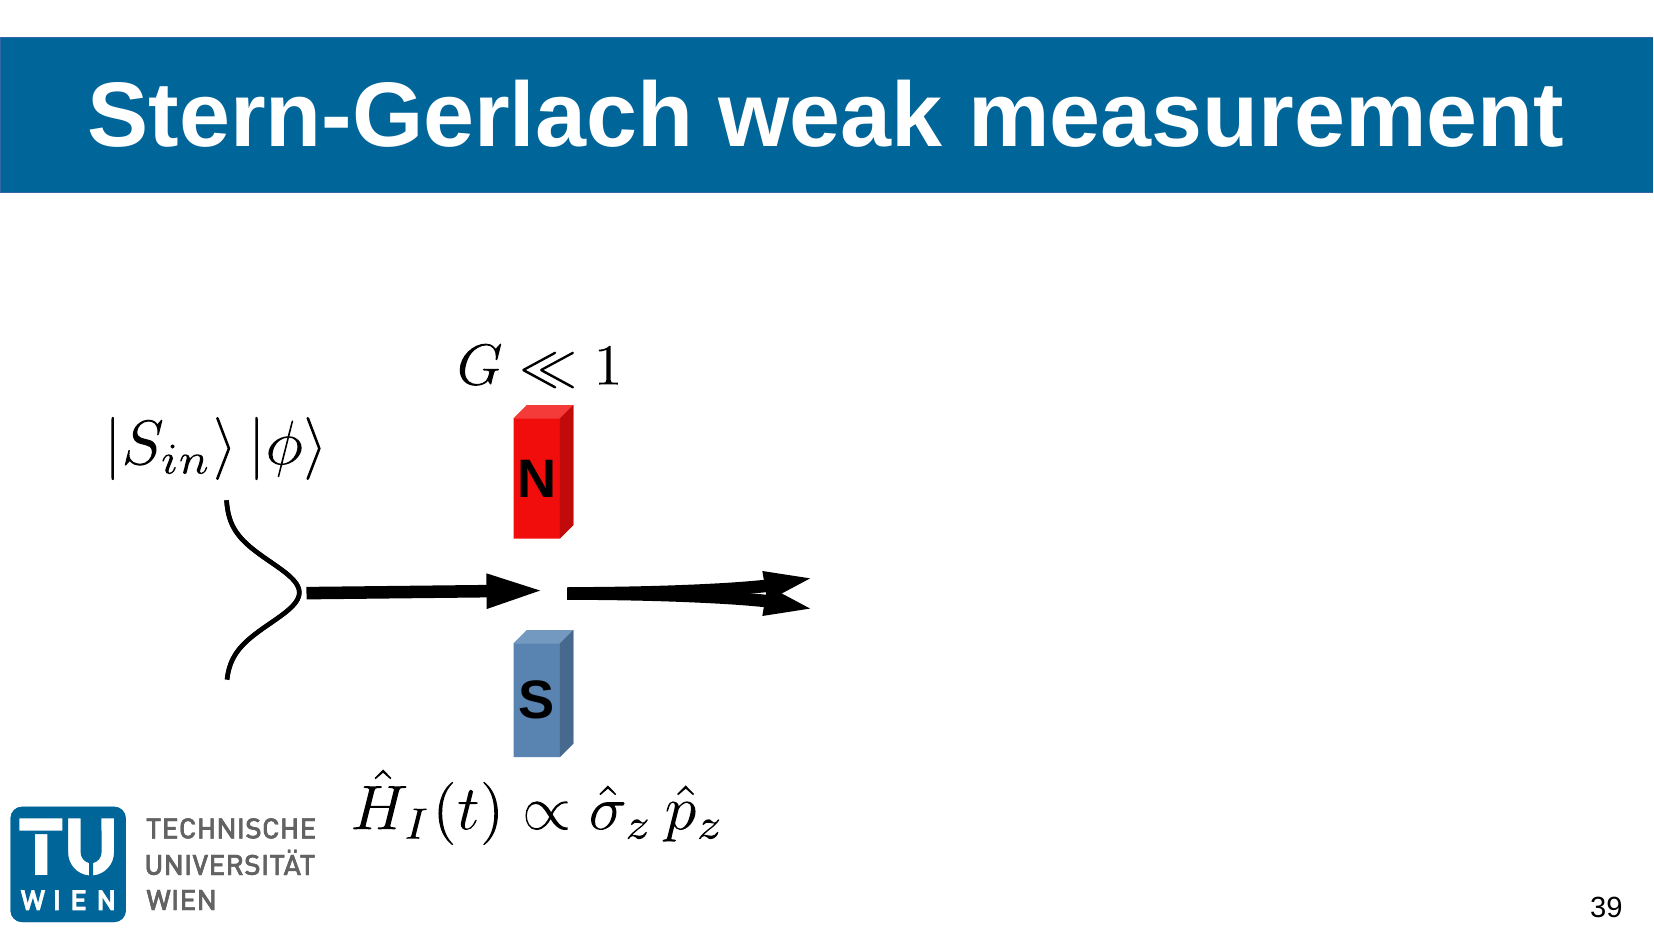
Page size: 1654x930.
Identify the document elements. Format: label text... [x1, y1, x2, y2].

picture [458, 338, 624, 399]
text_box 3 [513, 630, 572, 644]
text_box S [513, 644, 559, 758]
picture [342, 759, 733, 865]
text_box N [513, 419, 559, 539]
text_box Phase-shifter [513, 405, 572, 419]
picture [76, 412, 346, 692]
title Stern-Gerlach weak measurement [0, 37, 1653, 193]
